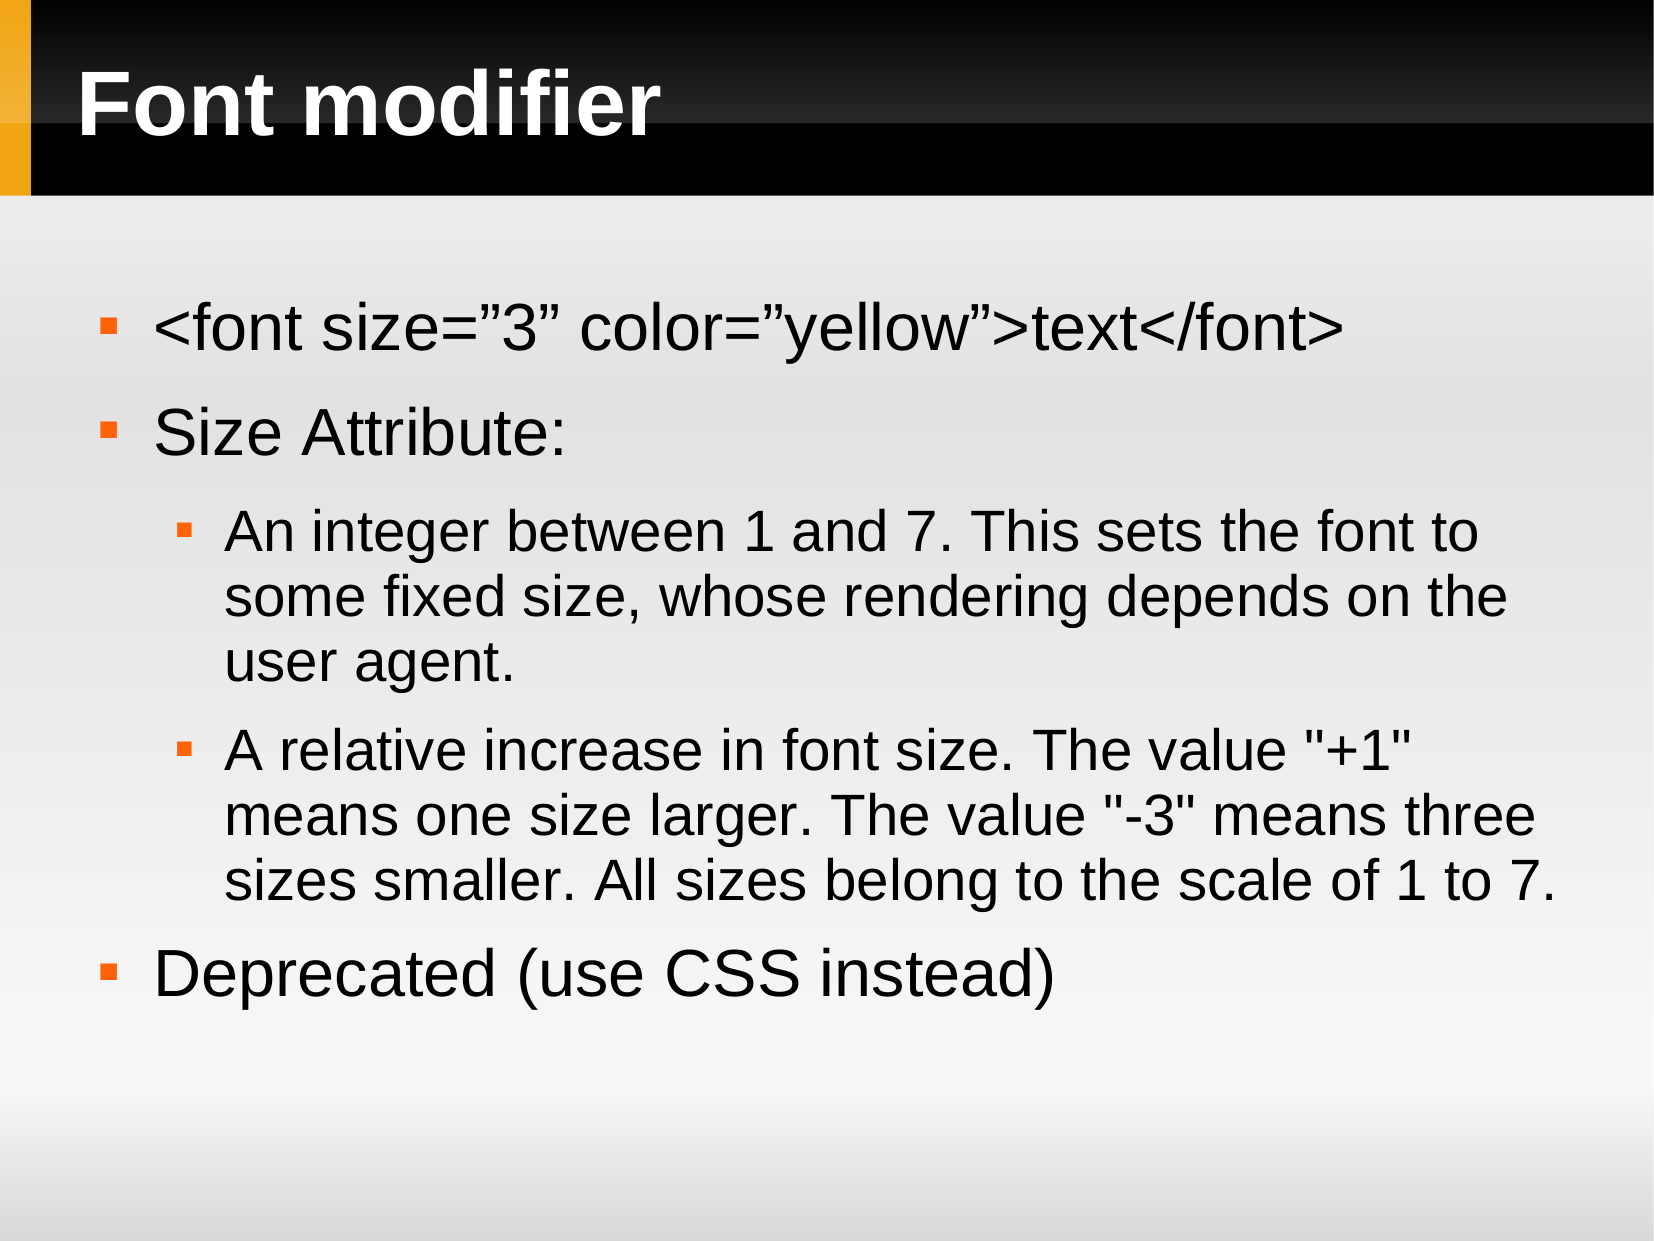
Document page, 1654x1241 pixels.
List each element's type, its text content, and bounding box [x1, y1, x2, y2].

picture [0, 0, 1654, 1241]
title Font modifier [76, 0, 1565, 208]
list <font size=”3” color=”yellow”>text</font> Size Attribute: An integer between 1 and 7. This sets the font to some fixed size, whose rendering depends on the user agent. A relative increase in font size. The value "+1" means one size larger. The value "-3" means three sizes smaller. All sizes belong to the scale of 1 to 7. Deprecated (use CSS instead) [82, 290, 1571, 1109]
